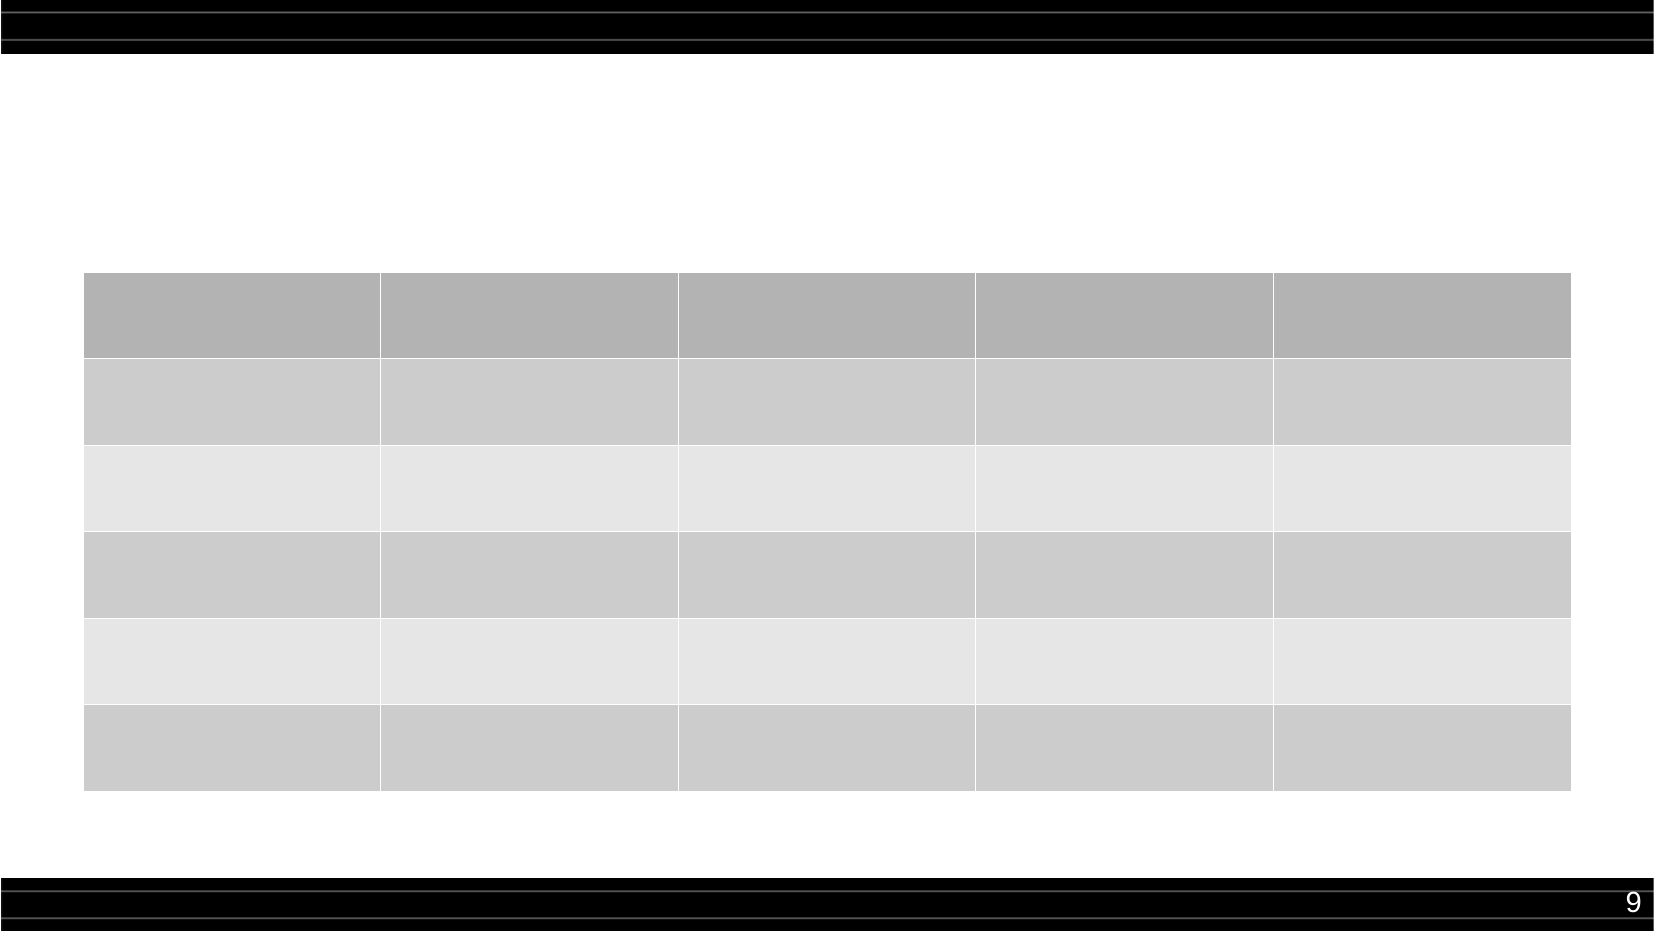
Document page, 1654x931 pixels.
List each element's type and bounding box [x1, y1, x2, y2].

table_cell [1274, 705, 1571, 791]
table_cell [976, 532, 1273, 618]
table_cell [1274, 446, 1571, 531]
table_cell [976, 359, 1273, 445]
table_cell [976, 619, 1273, 704]
table_header [84, 273, 380, 358]
picture [1, 0, 1654, 54]
table_header [1274, 273, 1571, 358]
table_cell [84, 446, 380, 531]
table_header [976, 273, 1273, 358]
table_cell [84, 705, 380, 791]
table_header [381, 273, 678, 358]
table_cell [1274, 619, 1571, 704]
table_cell [679, 619, 975, 704]
table_cell [976, 705, 1273, 791]
table_cell [679, 705, 975, 791]
table_cell [381, 532, 678, 618]
table_cell [84, 619, 380, 704]
table_header [679, 273, 975, 358]
table_cell [976, 446, 1273, 531]
table_cell [381, 619, 678, 704]
table_cell [381, 446, 678, 531]
table_cell [84, 359, 380, 445]
table_cell [679, 359, 975, 445]
table_cell [679, 532, 975, 618]
table_cell [381, 705, 678, 791]
table_cell [84, 532, 380, 618]
table_cell [679, 446, 975, 531]
table_cell [1274, 359, 1571, 445]
table_cell [381, 359, 678, 445]
picture [1, 878, 1654, 931]
table_cell [1274, 532, 1571, 618]
